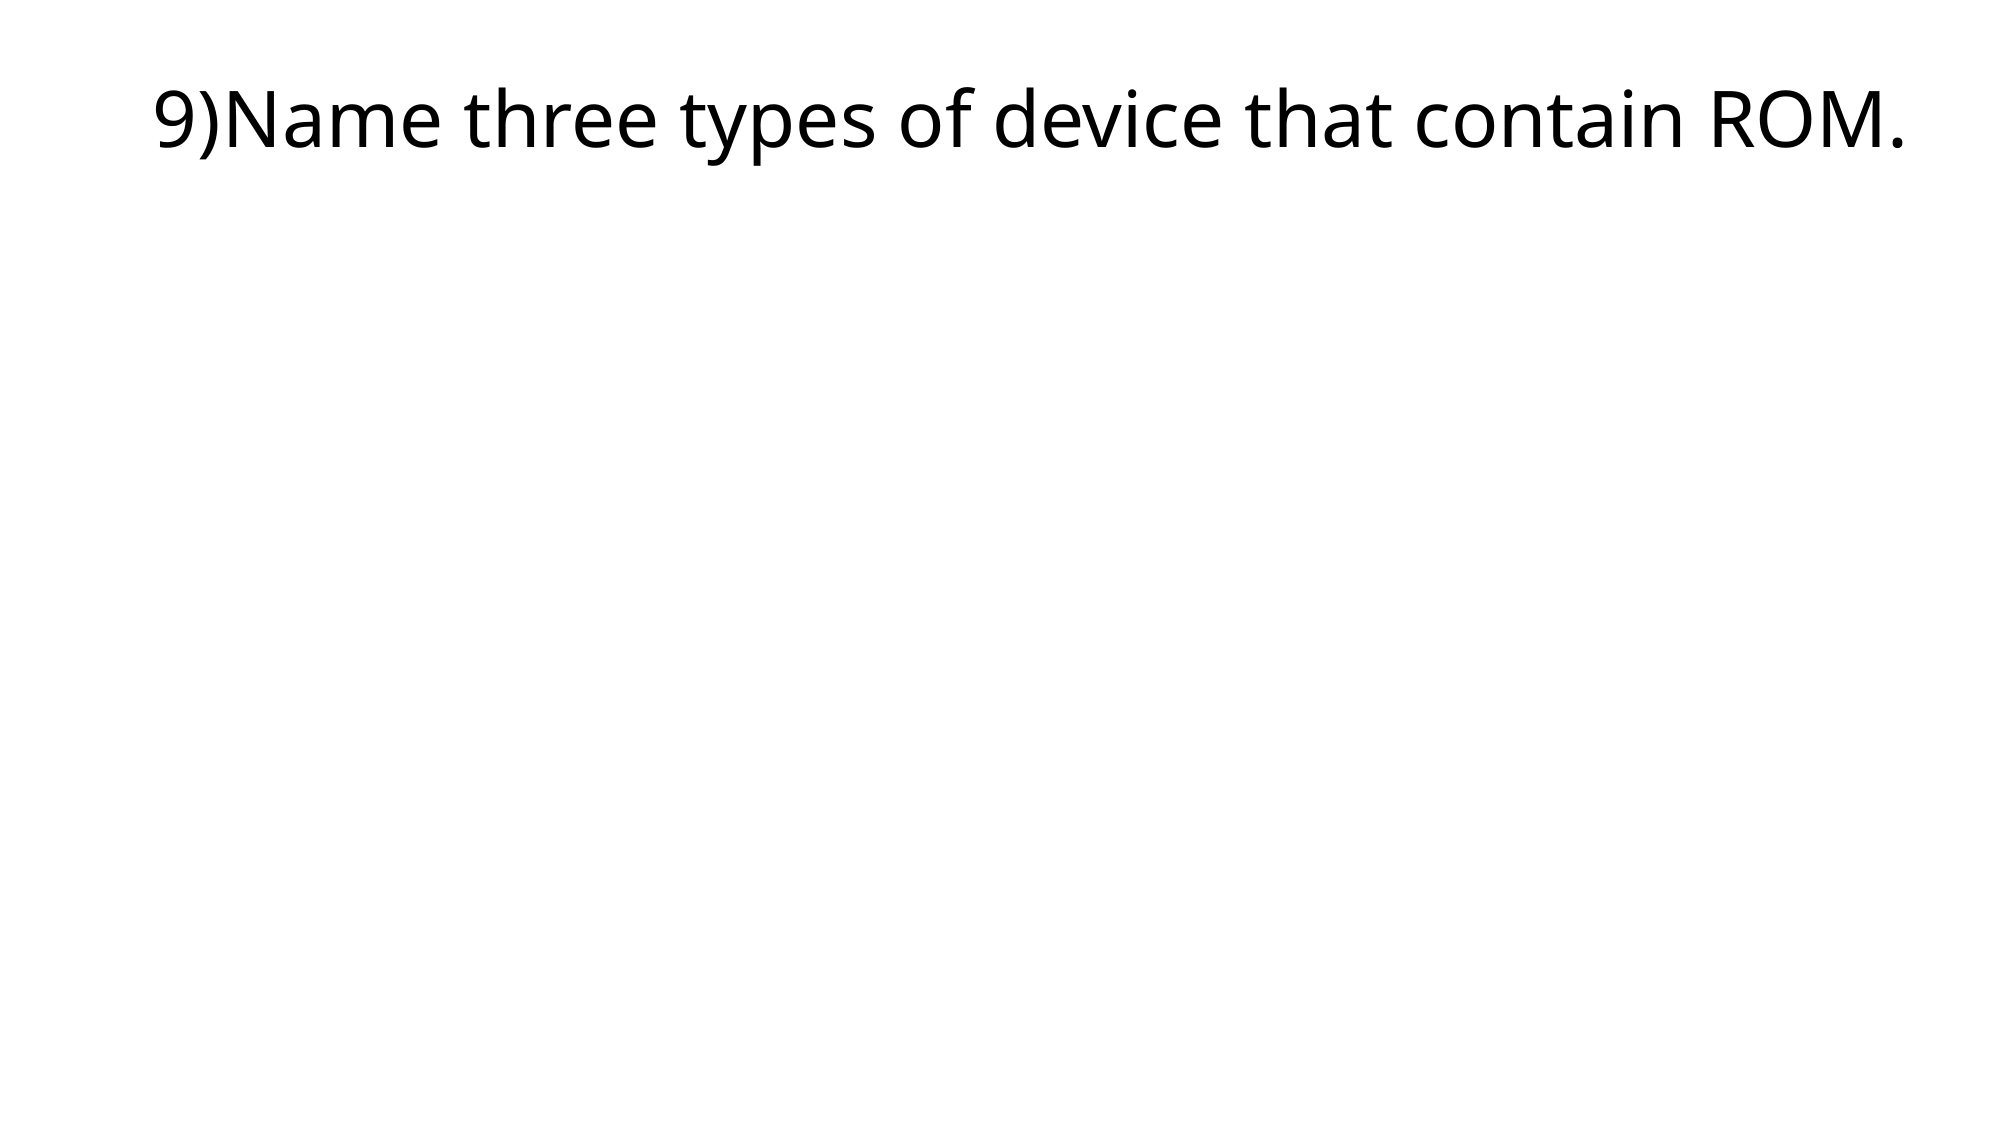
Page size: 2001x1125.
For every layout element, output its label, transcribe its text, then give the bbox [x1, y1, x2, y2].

title 9) Name three types of device that contain ROM. [137, 59, 1930, 278]
